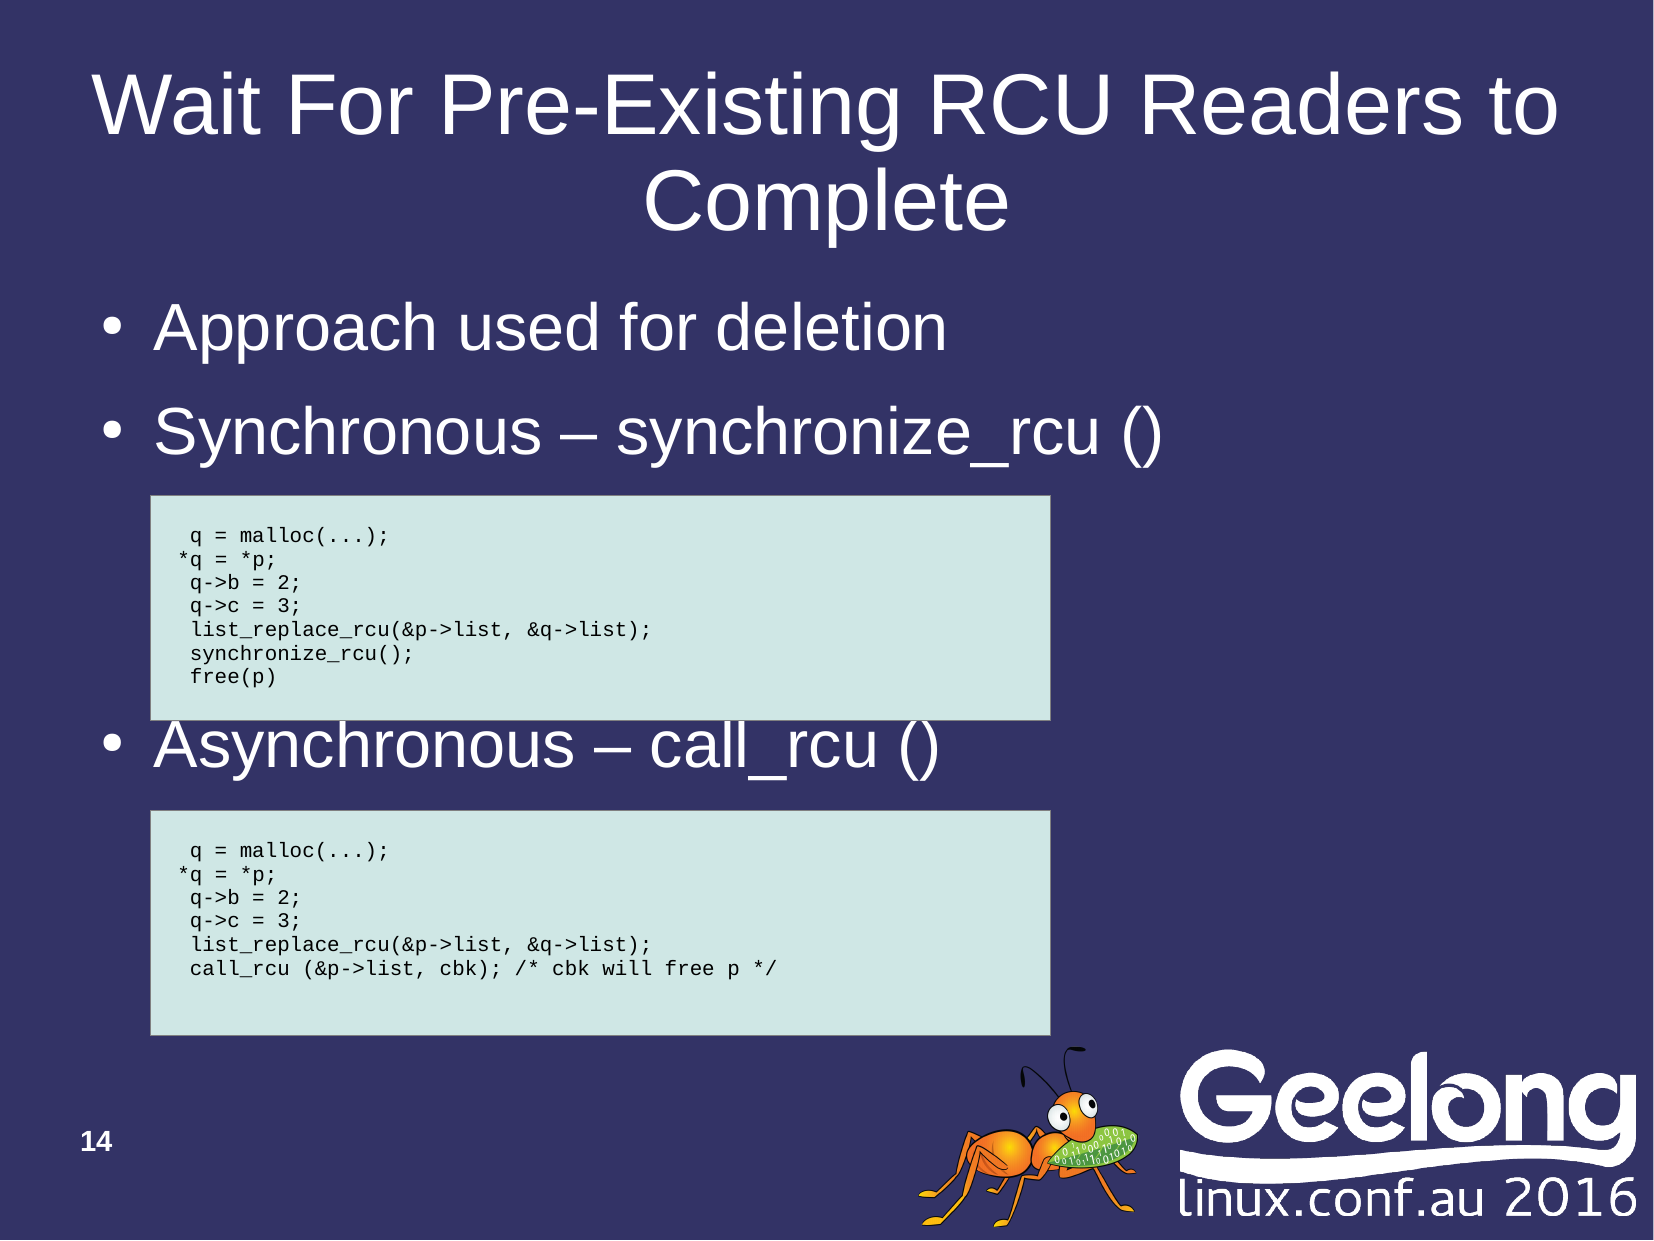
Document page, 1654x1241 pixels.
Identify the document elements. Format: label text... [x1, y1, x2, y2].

title Wait For Pre-Existing RCU Readers to Complete [82, 49, 1571, 257]
picture [915, 1044, 1141, 1231]
text_box q = malloc(...); *q = *p; q->b = 2; q->c = 3; list_replace_rcu(&p->list, &q->list); call_rcu (&p->list, cbk); /* cbk will free p */ [150, 810, 1051, 1036]
picture [1180, 1049, 1636, 1216]
text_box q = malloc(...); *q = *p; q->b = 2; q->c = 3; list_replace_rcu(&p->list, &q->list); synchronize_rcu(); free(p) [150, 495, 1051, 721]
list Approach used for deletion Synchronous – synchronize_rcu () Asynchronous – call_rcu () [82, 290, 1571, 1010]
